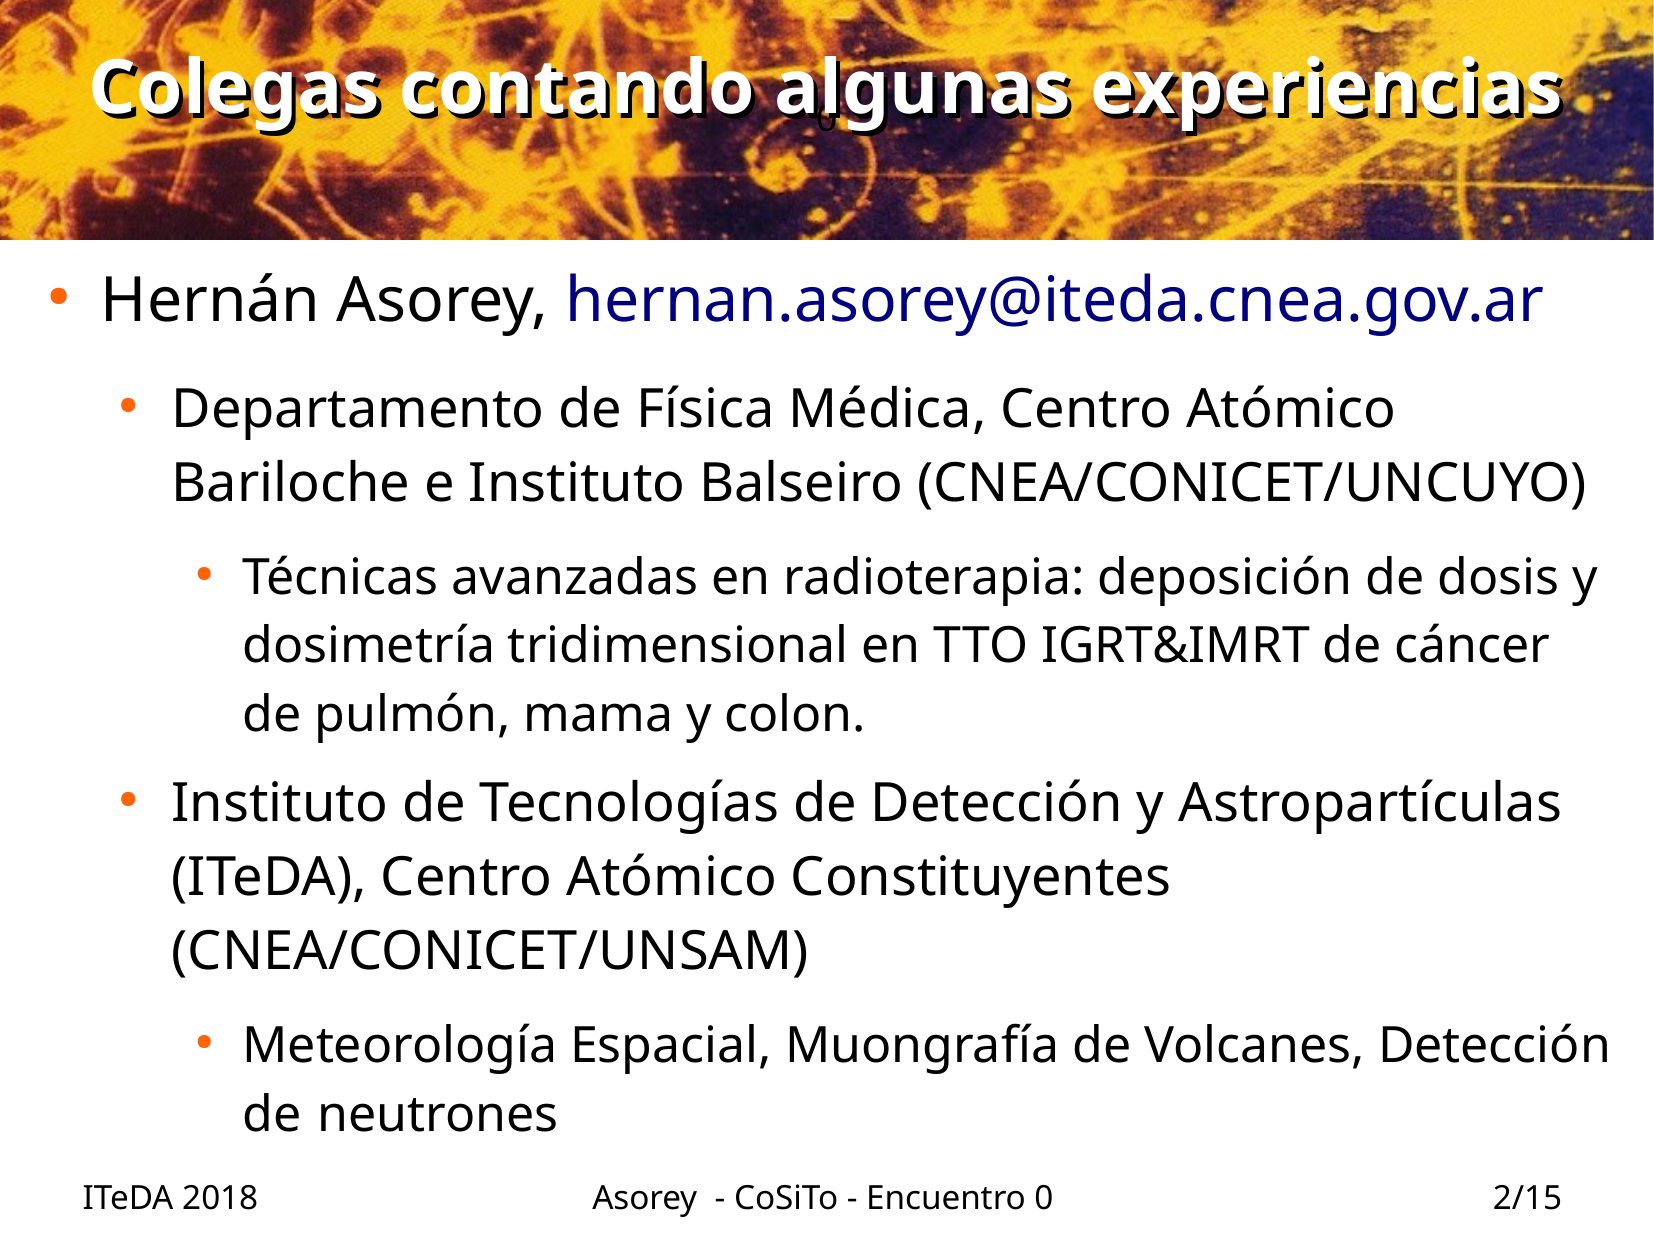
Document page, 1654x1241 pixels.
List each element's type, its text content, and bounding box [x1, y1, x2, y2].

title Colegas contando algunas experiencias [75, 19, 1564, 151]
picture [0, 0, 1654, 240]
list Hernán Asorey, hernan.asorey@iteda.cnea.gov.ar Departamento de Física Médica, Centro Atómico Bariloche e Instituto Balseiro (CNEA/CONICET/UNCUYO) Técnicas avanzadas en radioterapia: deposición de dosis y dosimetría tridimensional en TTO IGRT&IMRT de cáncer de pulmón, mama y colon. Instituto de Tecnologías de Detección y Astropartículas (ITeDA), Centro Atómico Constituyentes (CNEA/CONICET/UNSAM) Meteorología Espacial, Muongrafía de Volcanes, Detección de neutrones [30, 255, 1621, 1156]
